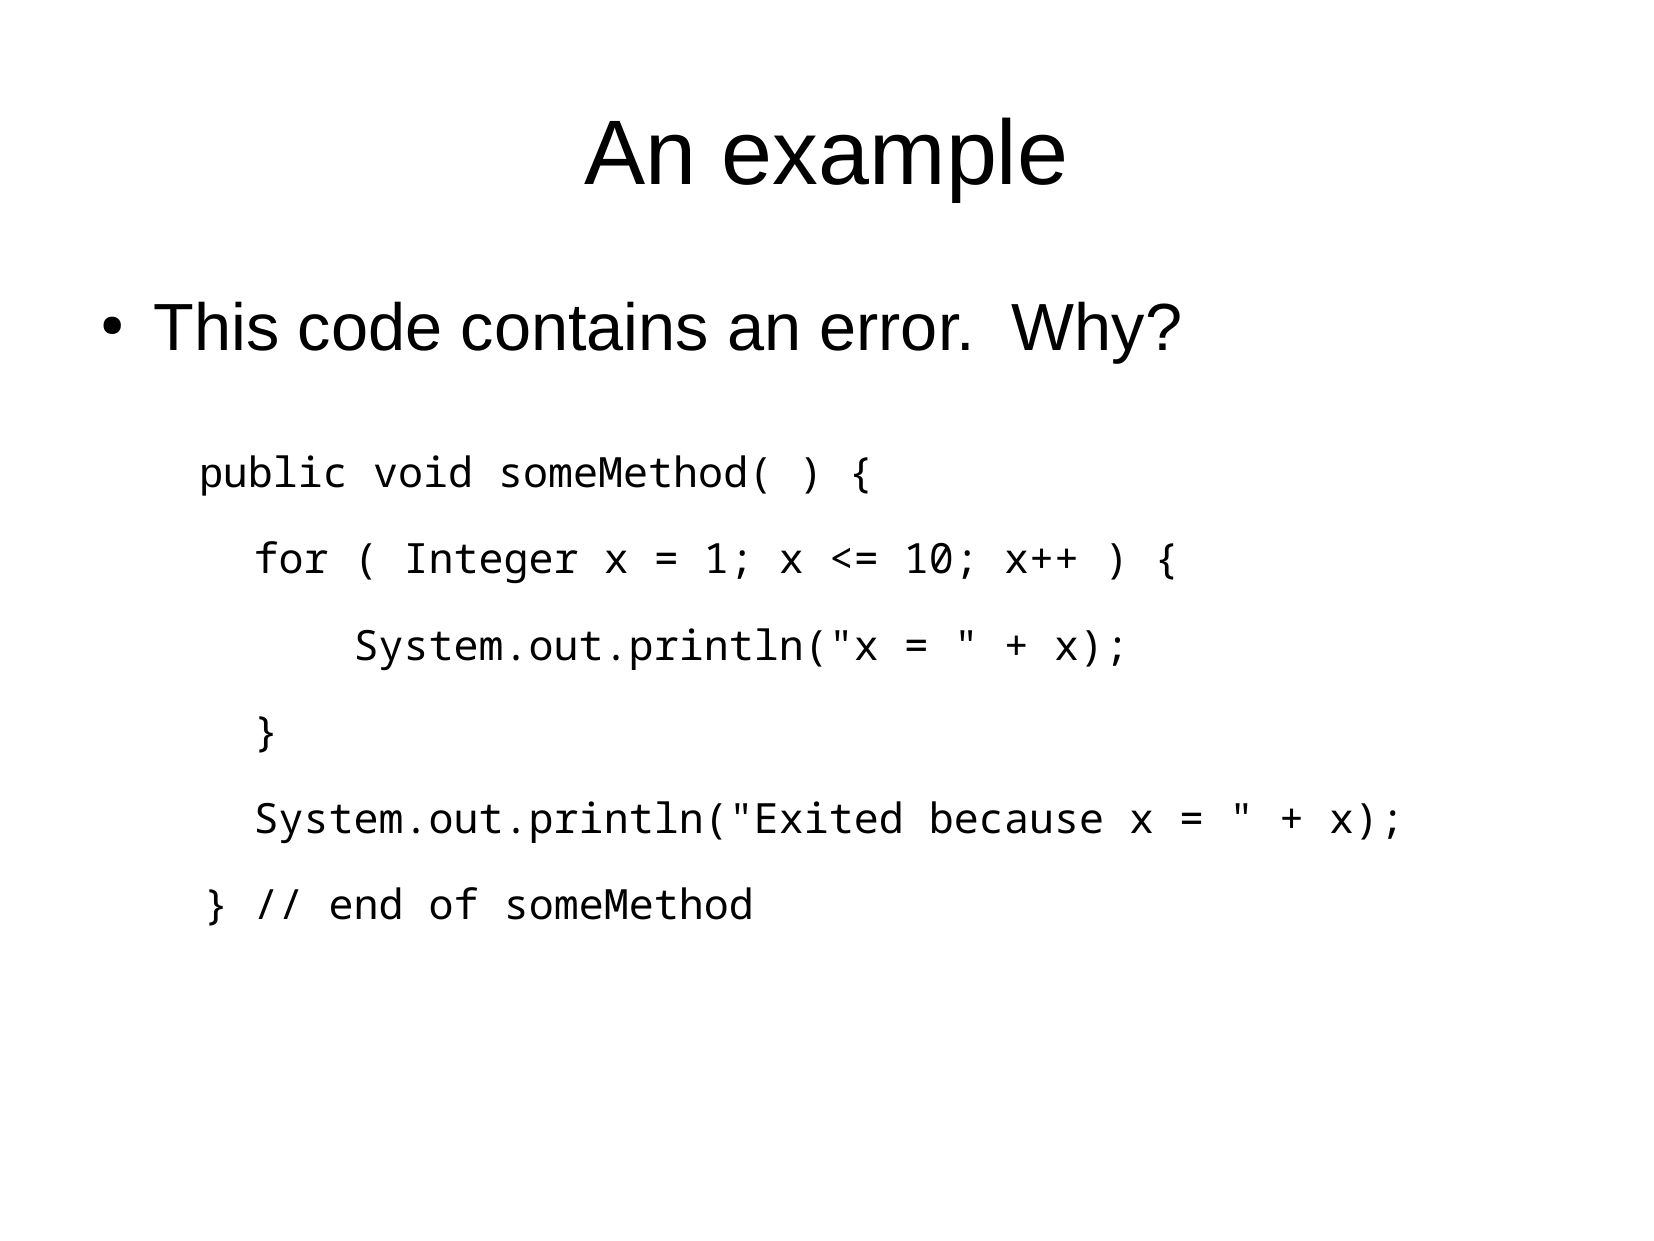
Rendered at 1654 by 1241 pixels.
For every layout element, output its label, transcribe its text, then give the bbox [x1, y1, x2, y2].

list This code contains an error. Why? public void someMethod( ) { for ( Integer x = 1; x <= 10; x++ ) { System.out.println("x = " + x); } System.out.println("Exited because x = " + x); } // end of someMethod [82, 290, 1571, 1159]
title An example [82, 49, 1571, 257]
